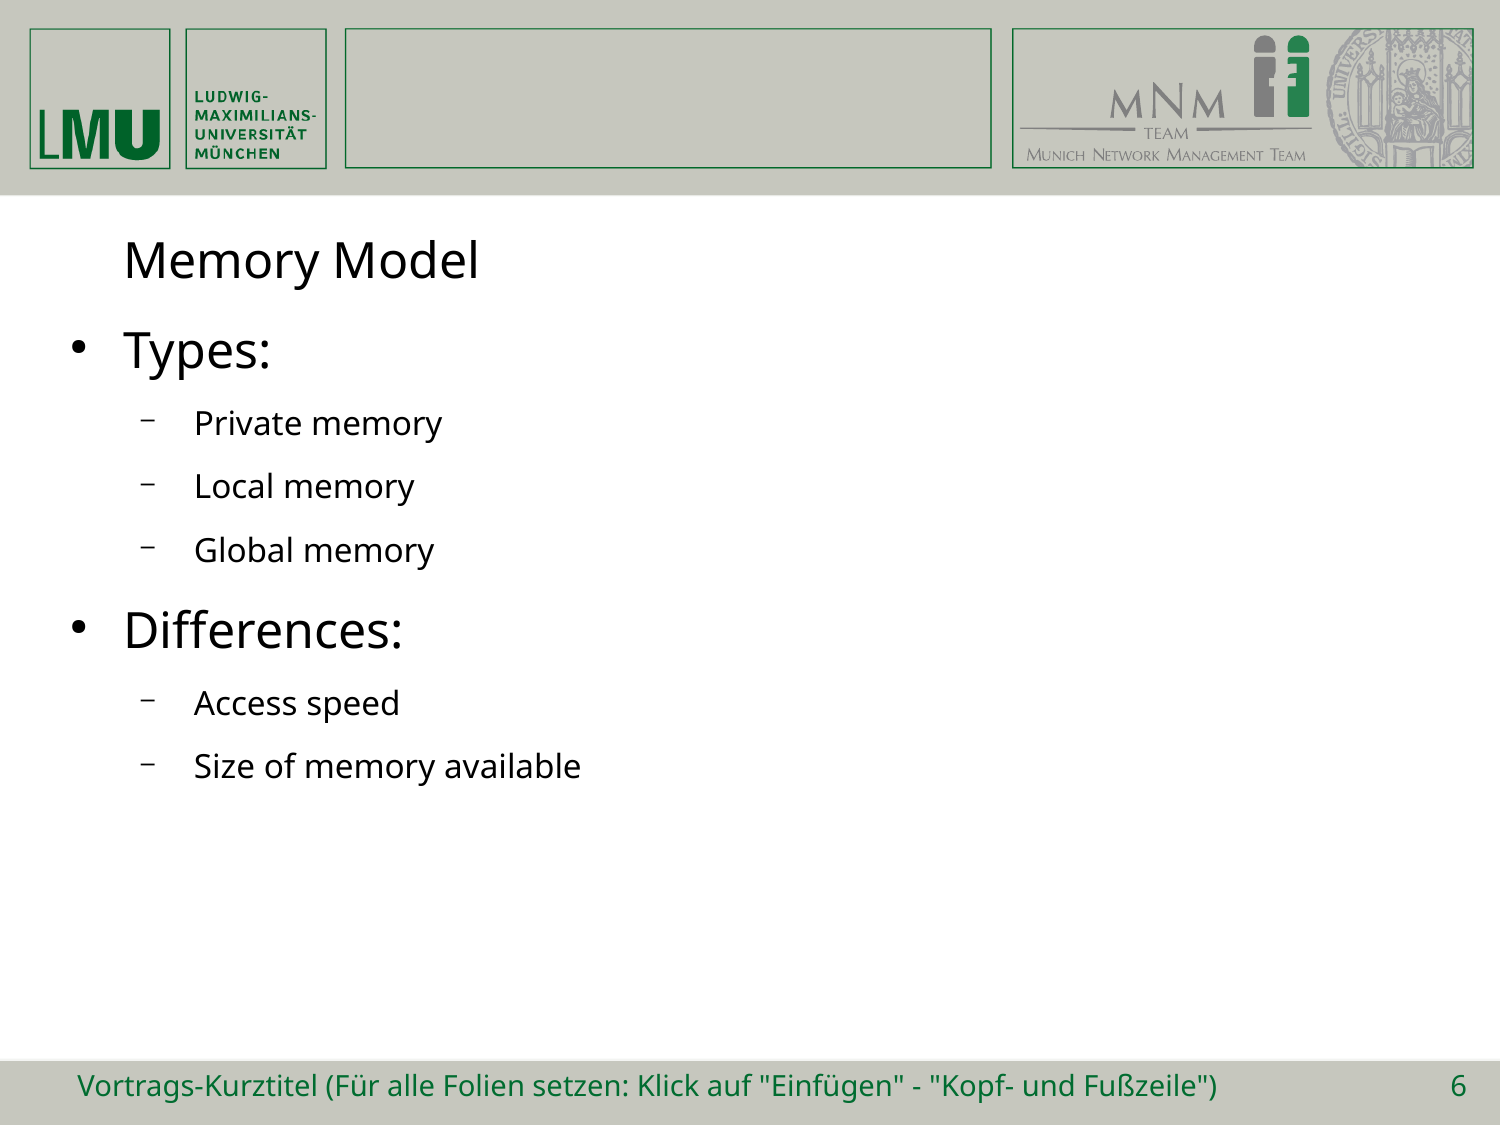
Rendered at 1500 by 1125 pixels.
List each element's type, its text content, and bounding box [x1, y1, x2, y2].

slide_number <number> [1352, 1059, 1483, 1108]
footer Vortrags-Kurztitel (Für alle Folien setzen: Klick auf "Einfügen" - "Kopf- und Fußzeile") [62, 1059, 1331, 1108]
picture [0, 1059, 1500, 1125]
picture [0, 0, 1500, 196]
list Memory Model Types: Private memory Local memory Global memory Differences: Access speed Size of memory available [37, 221, 1459, 1025]
title [339, 101, 987, 177]
